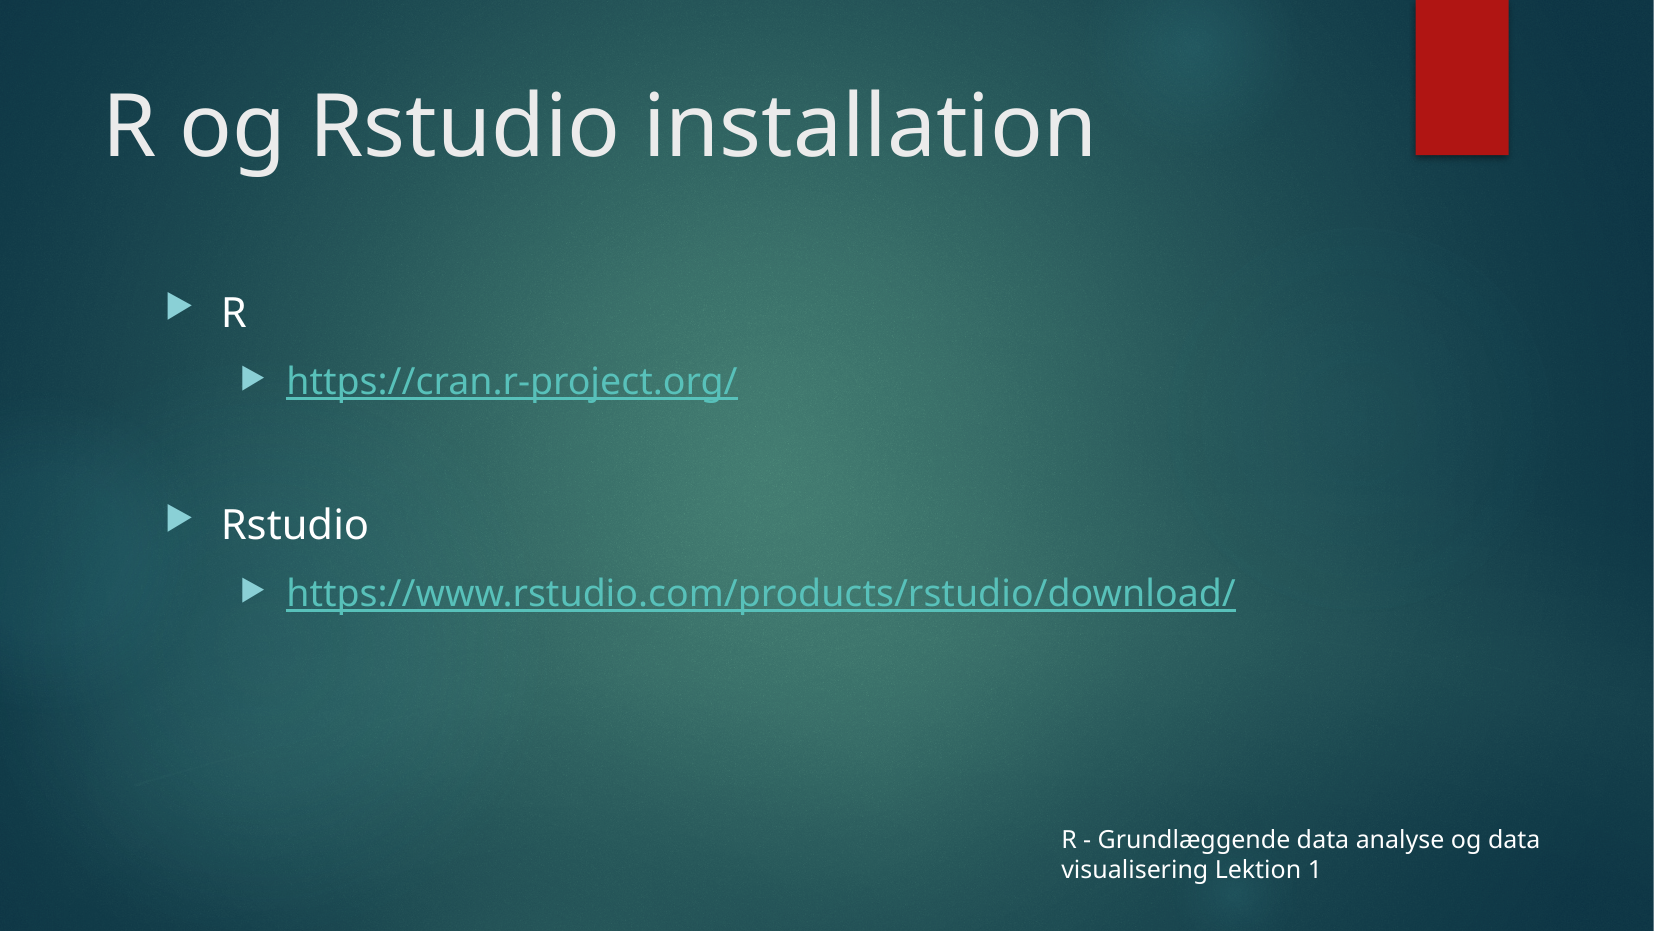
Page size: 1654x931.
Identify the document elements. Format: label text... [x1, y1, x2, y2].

list R https://cran.r-project.org/ Rstudio https://www.rstudio.com/products/rstudio/download/ [149, 278, 1363, 848]
title R og Rstudio installation [87, 61, 1364, 252]
text_box R - Grundlæggende data analyse og data visualisering Lektion 1 [1046, 816, 1632, 891]
picture [0, 0, 1654, 931]
